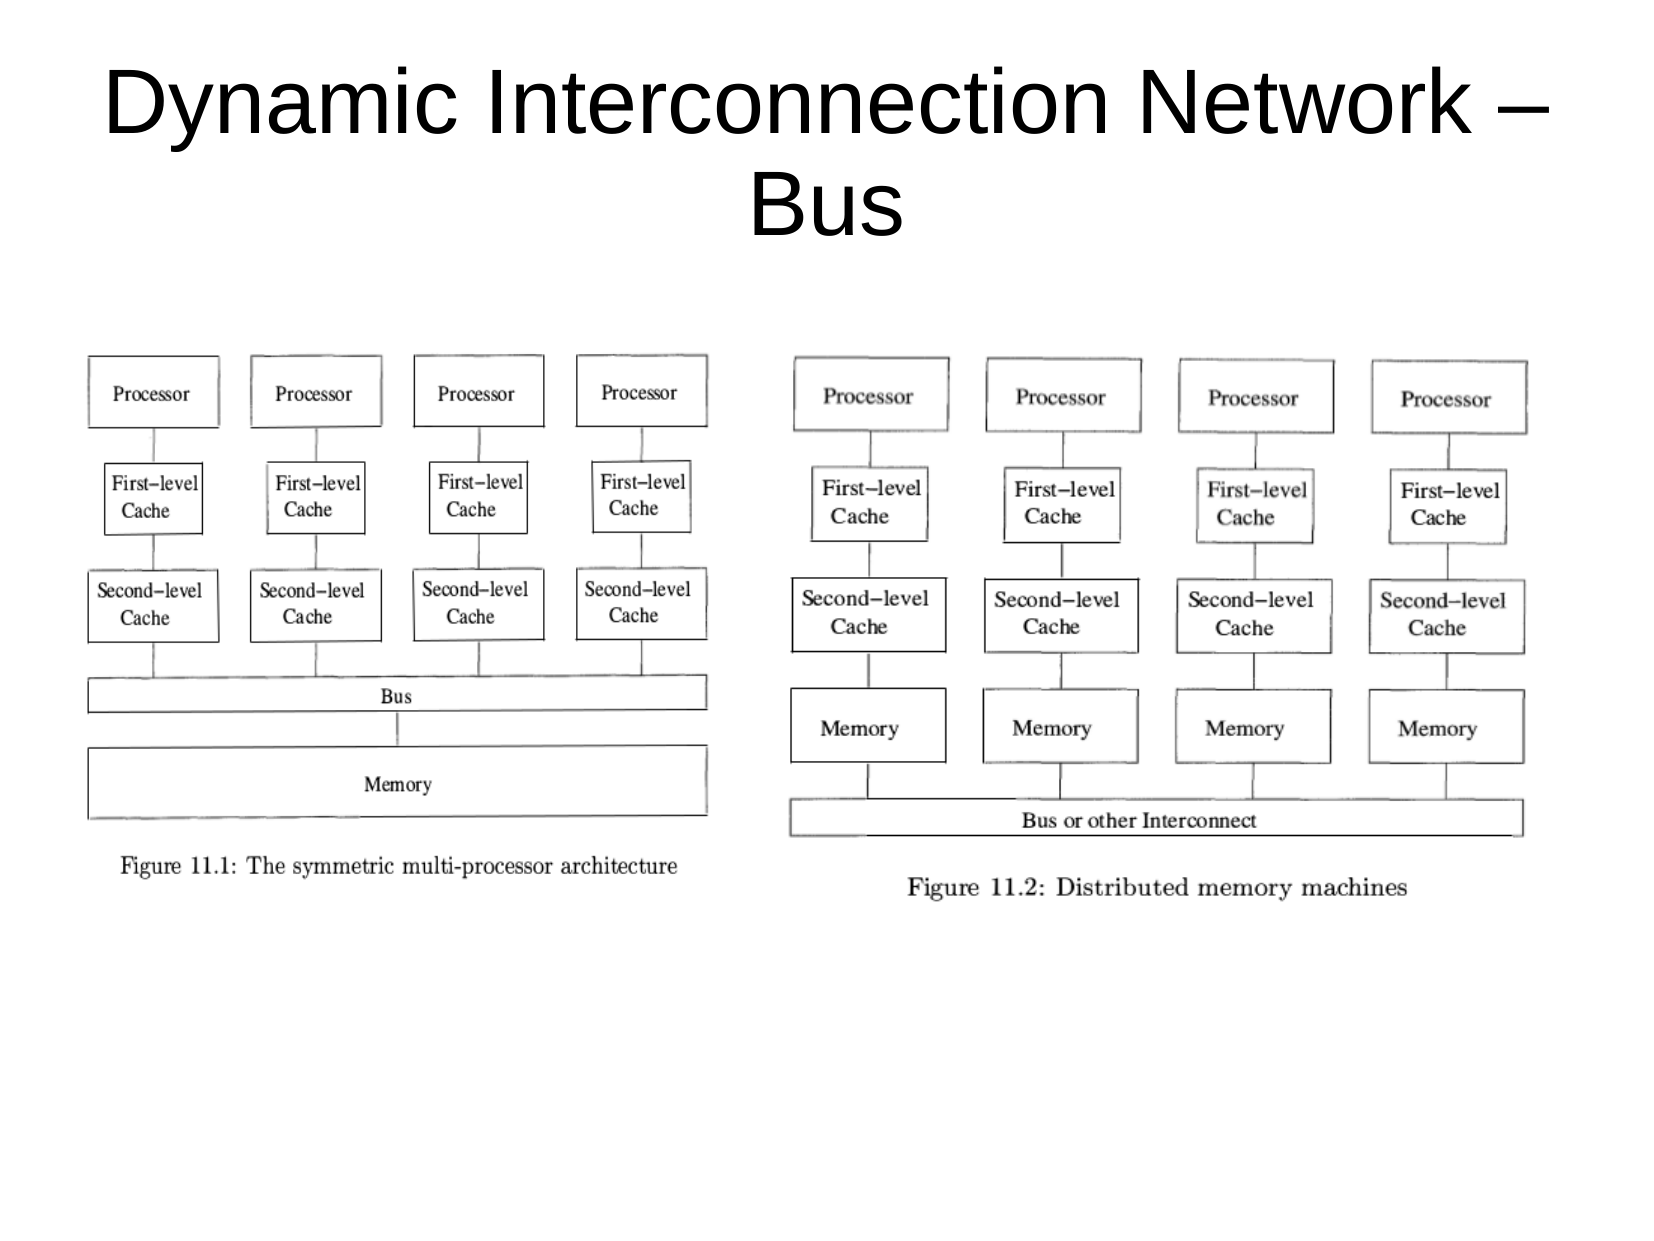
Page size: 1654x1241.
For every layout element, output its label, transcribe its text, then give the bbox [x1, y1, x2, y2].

title Dynamic Interconnection Network – Bus [82, 49, 1571, 257]
picture [75, 342, 721, 886]
picture [780, 344, 1539, 910]
